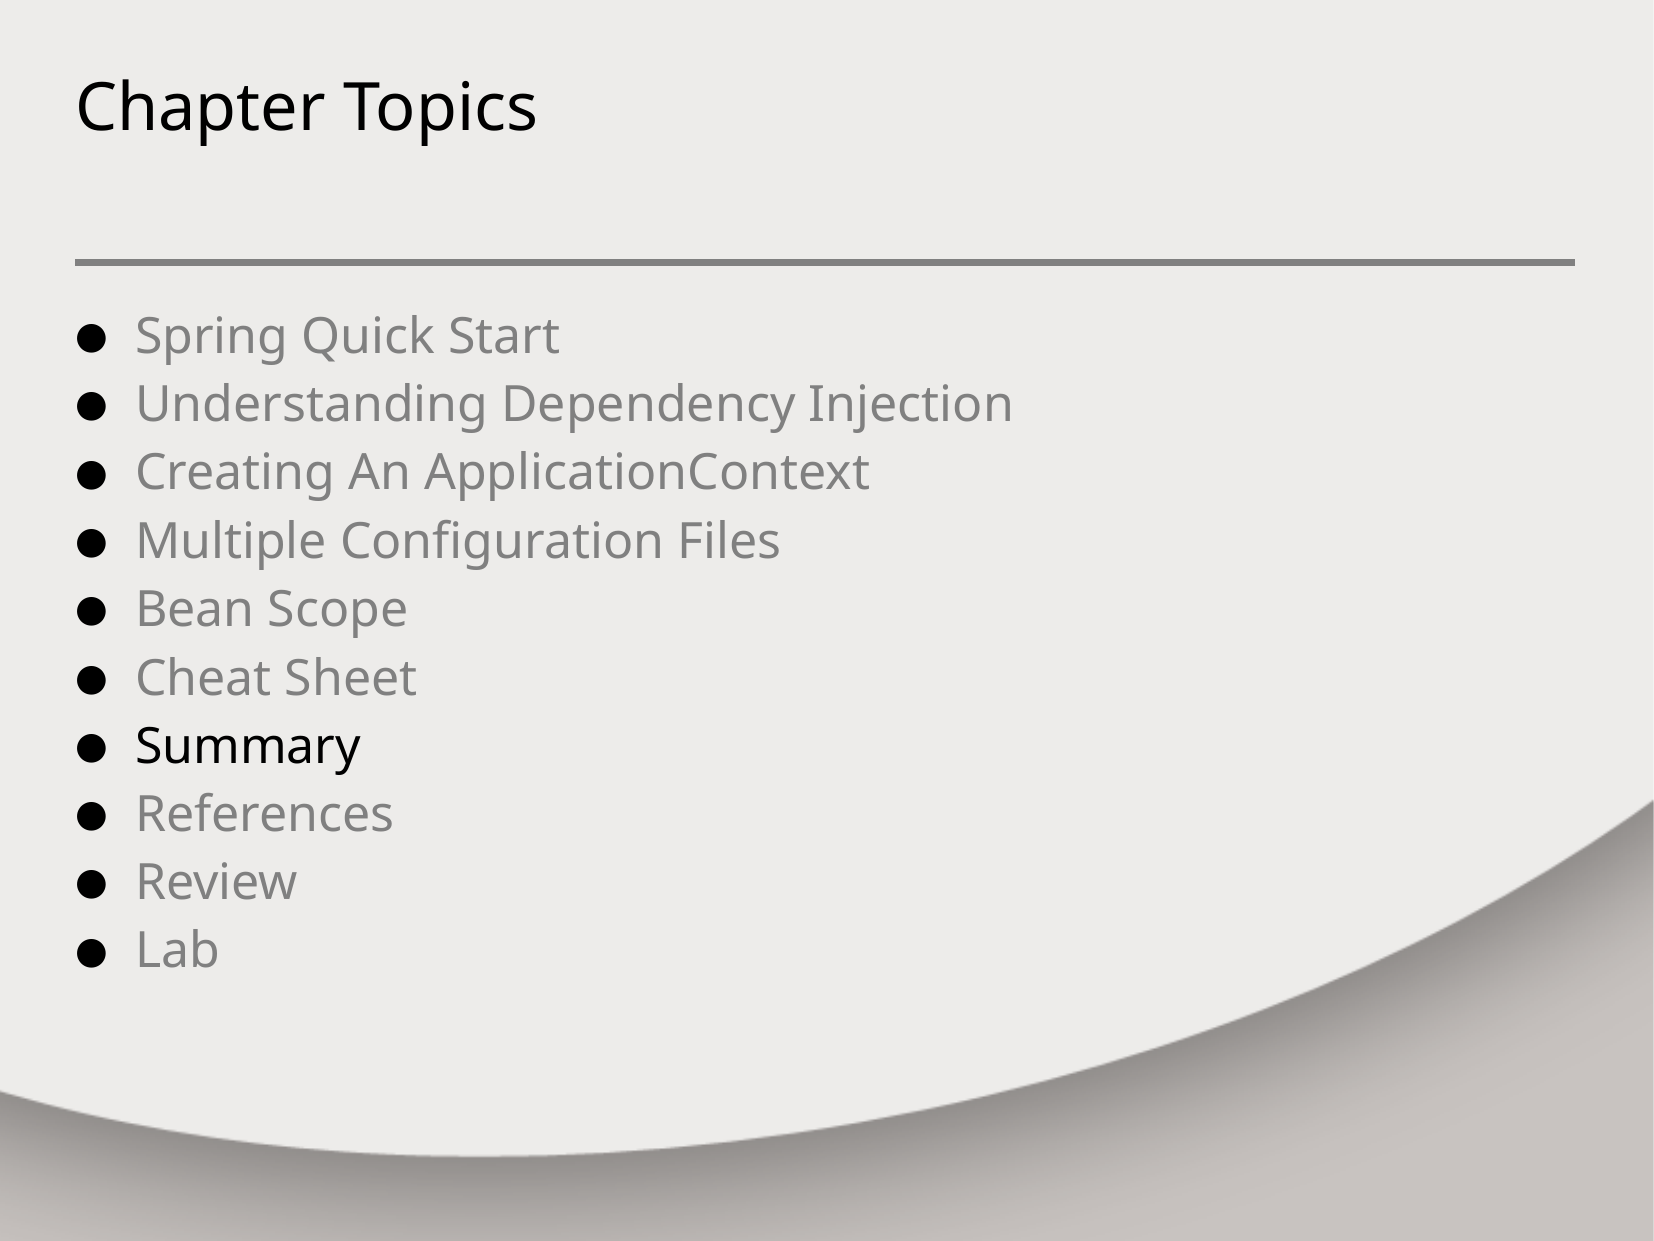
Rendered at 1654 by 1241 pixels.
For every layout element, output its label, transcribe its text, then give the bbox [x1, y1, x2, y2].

list Spring Quick Start Understanding Dependency Injection Creating An ApplicationContext Multiple Configuration Files Bean Scope Cheat Sheet Summary References Review Lab [75, 300, 1576, 1163]
title Chapter Topics [75, 75, 1576, 226]
picture [0, 0, 1654, 1241]
